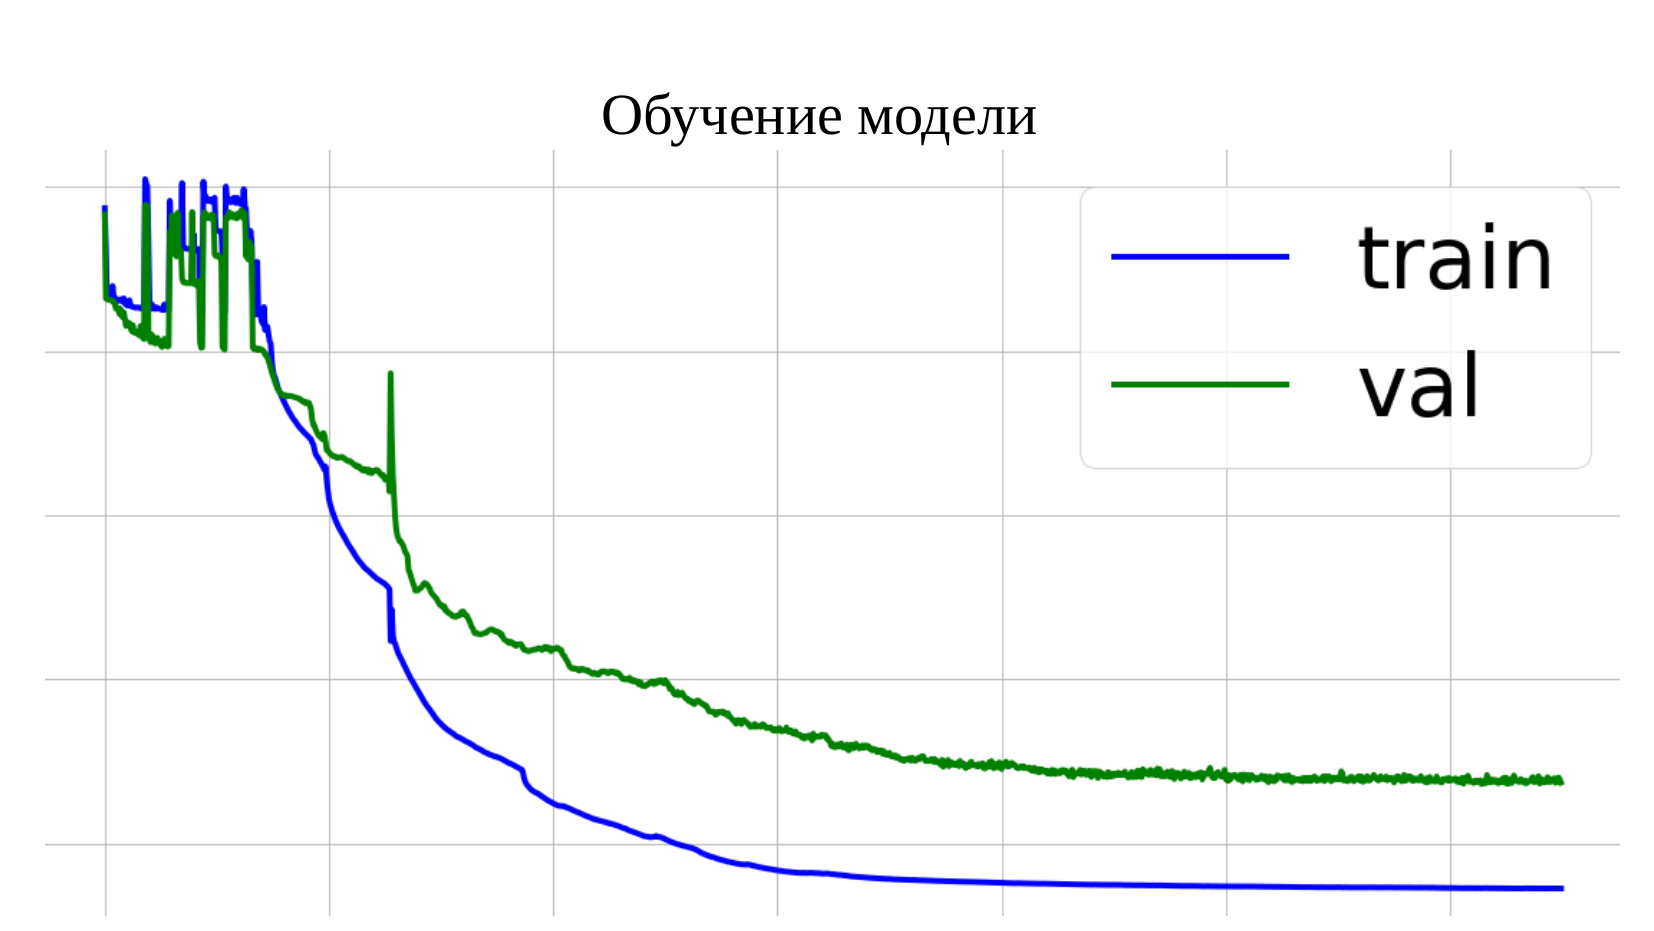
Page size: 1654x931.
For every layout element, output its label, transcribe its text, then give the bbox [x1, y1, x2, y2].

picture [45, 150, 1620, 916]
title Обучение модели [82, 37, 1571, 150]
